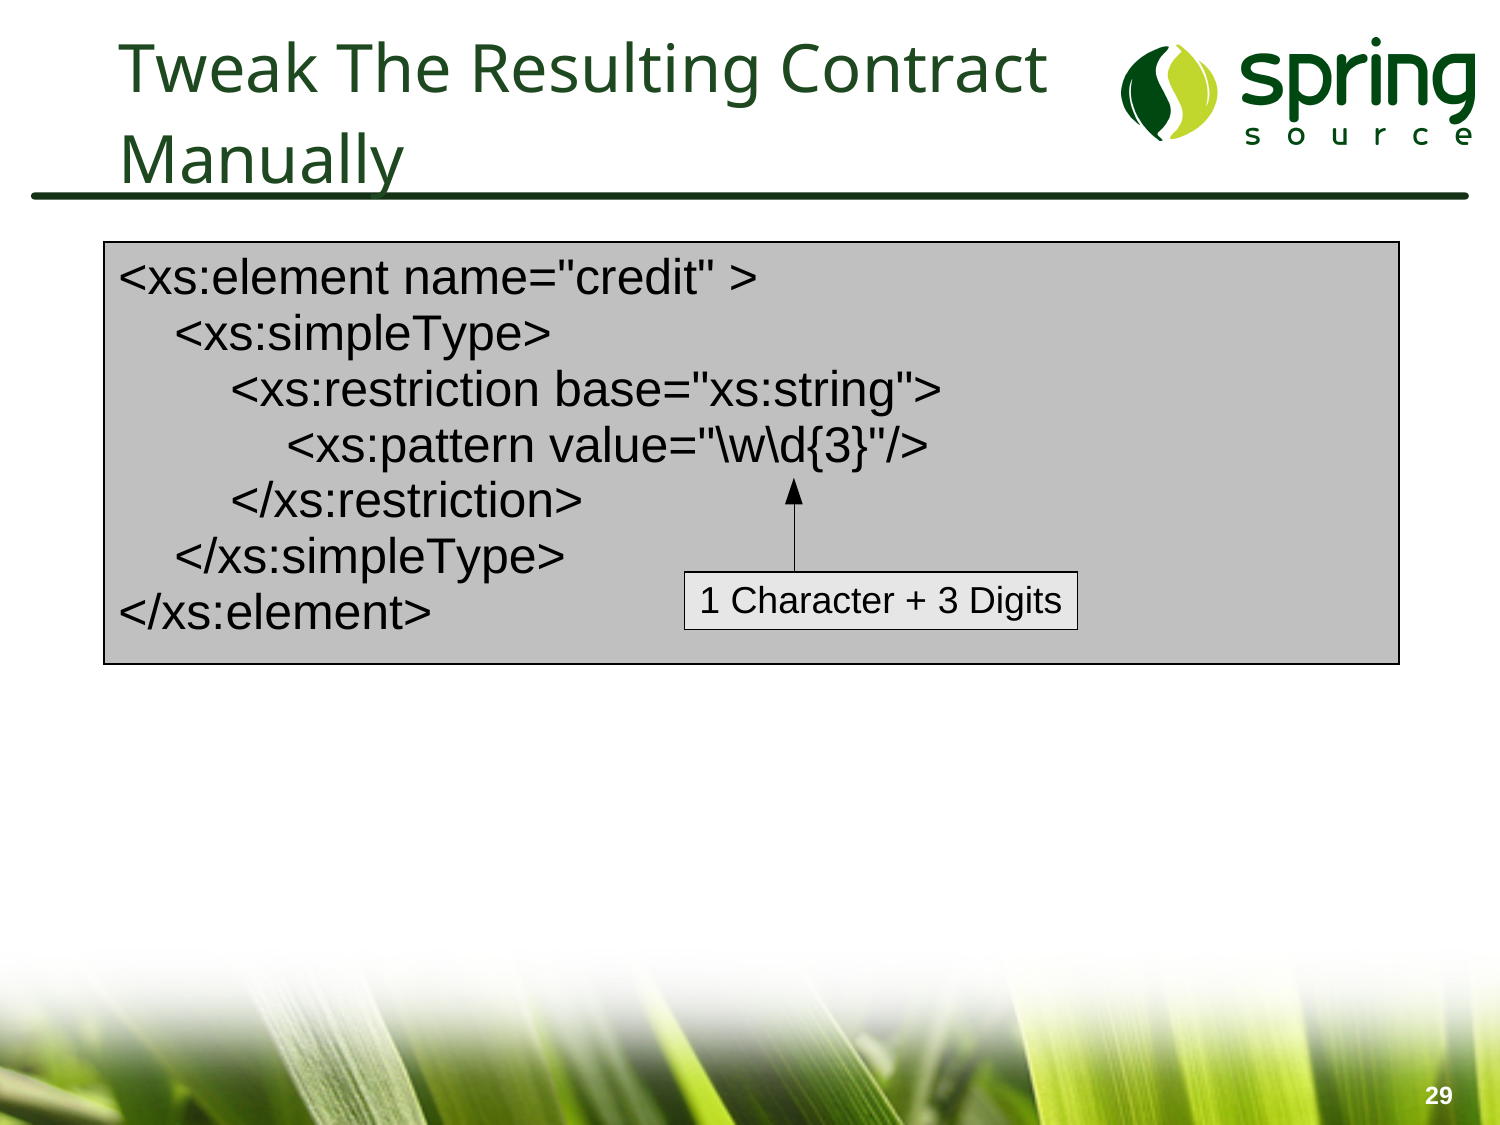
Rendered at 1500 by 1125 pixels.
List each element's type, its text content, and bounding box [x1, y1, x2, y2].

picture [0, 944, 1500, 1125]
text_box 1 Character + 3 Digits [684, 572, 1078, 630]
title Tweak The Resulting Contract Manually [103, 13, 1136, 191]
picture [1136, 37, 1475, 145]
text_box <xs:element name="credit" > <xs:simpleType> <xs:restriction base="xs:string"> <xs:pattern value="\w\d{3}"/> </xs:restriction> </xs:simpleType> </xs:element> [103, 242, 1400, 665]
